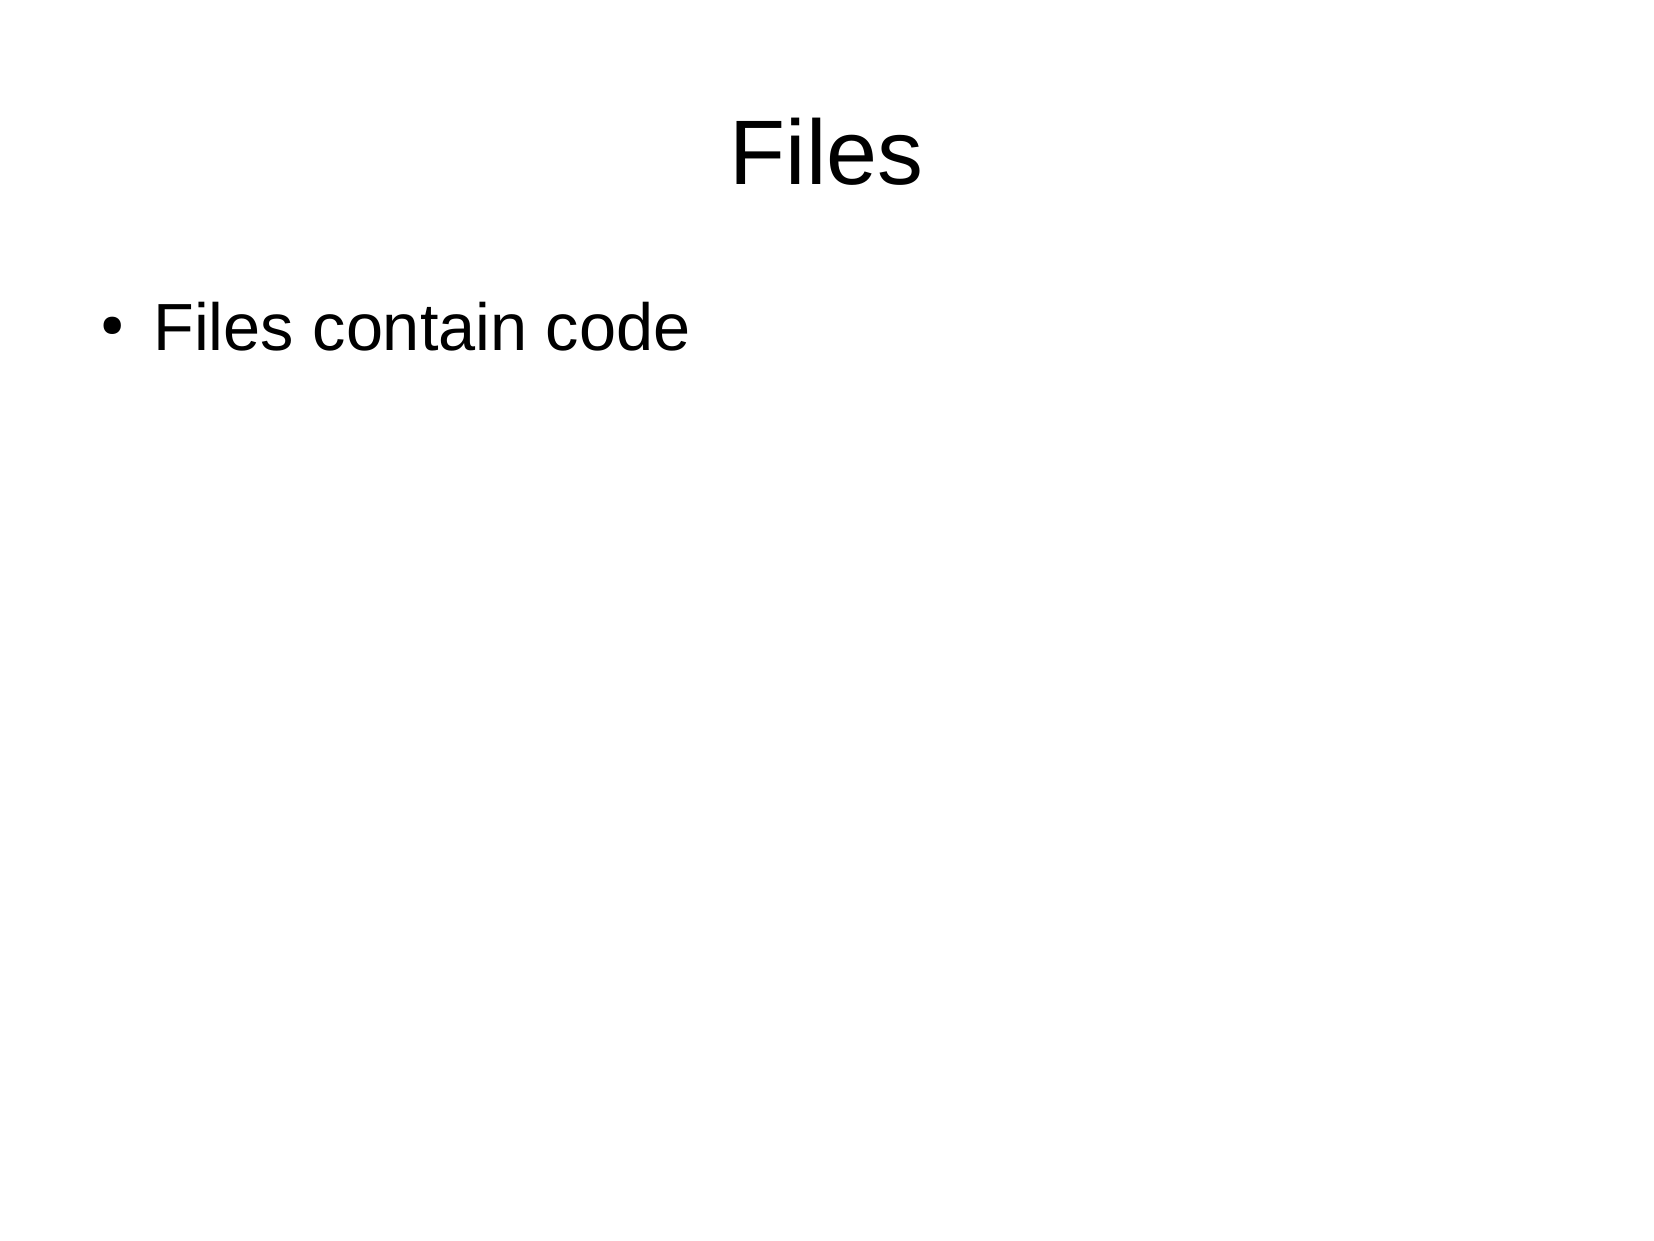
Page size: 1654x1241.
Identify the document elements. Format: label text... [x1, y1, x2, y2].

title Files [82, 49, 1571, 257]
list Files contain code [82, 290, 1571, 1109]
